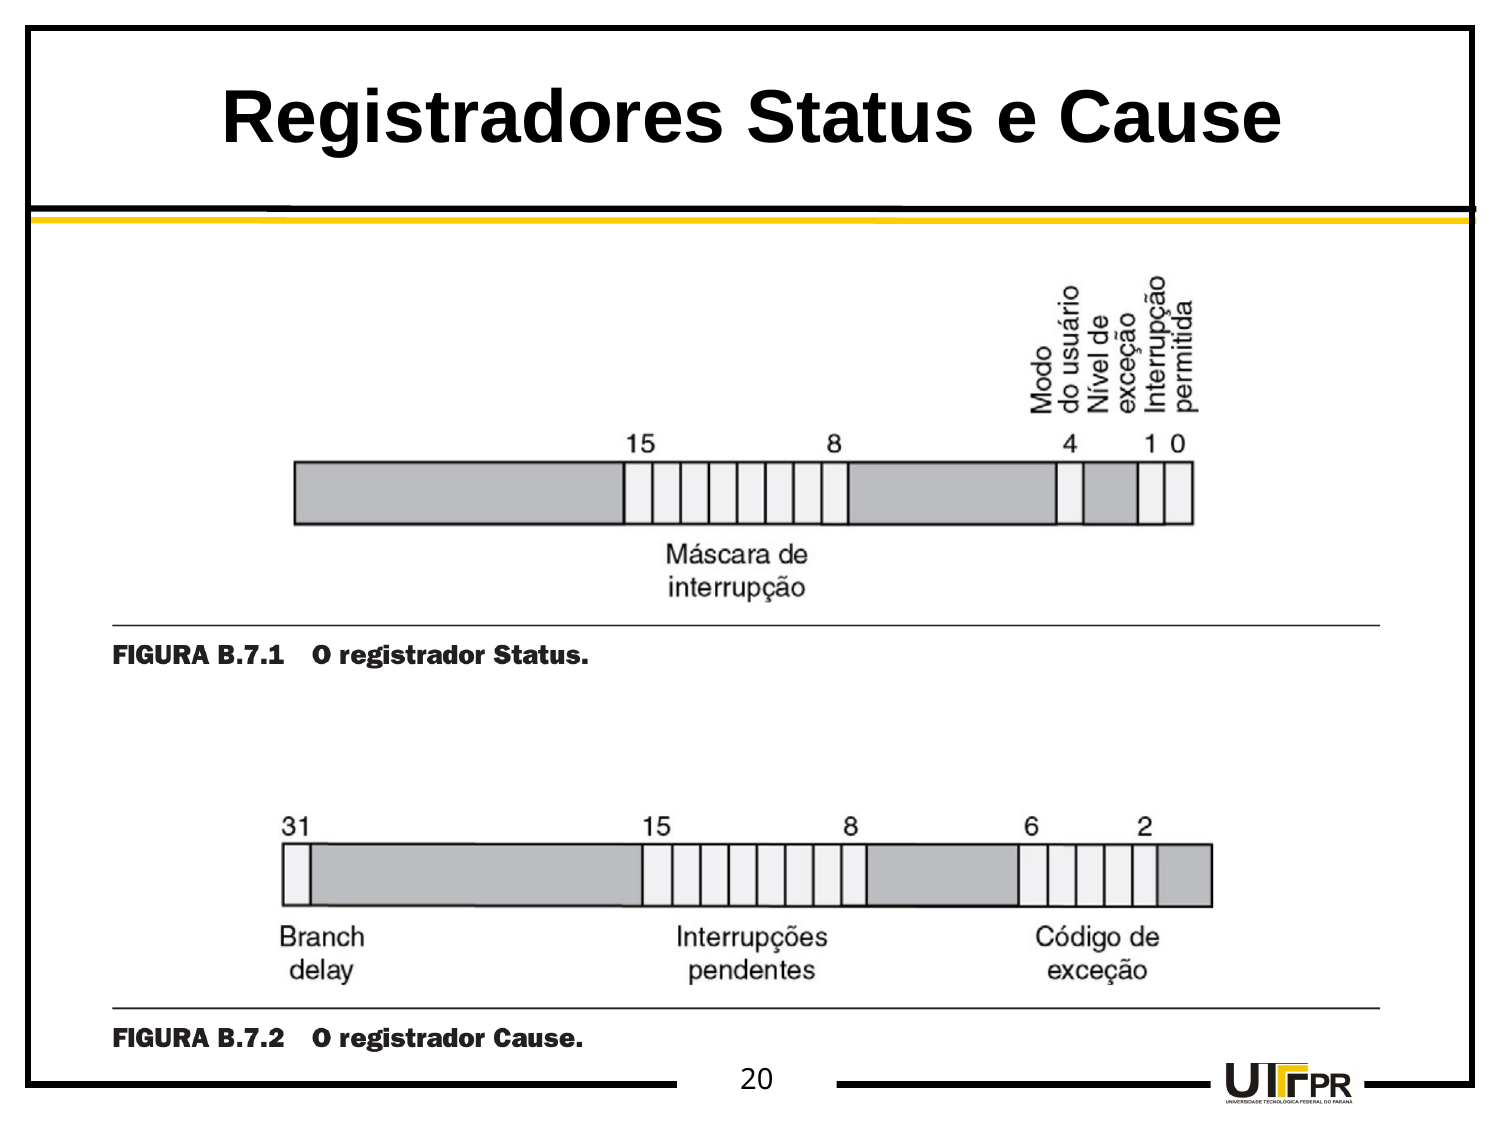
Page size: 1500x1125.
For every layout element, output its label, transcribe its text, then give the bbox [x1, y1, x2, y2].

title Registradores Status e Cause [29, 29, 1477, 207]
picture [38, 236, 1448, 1104]
